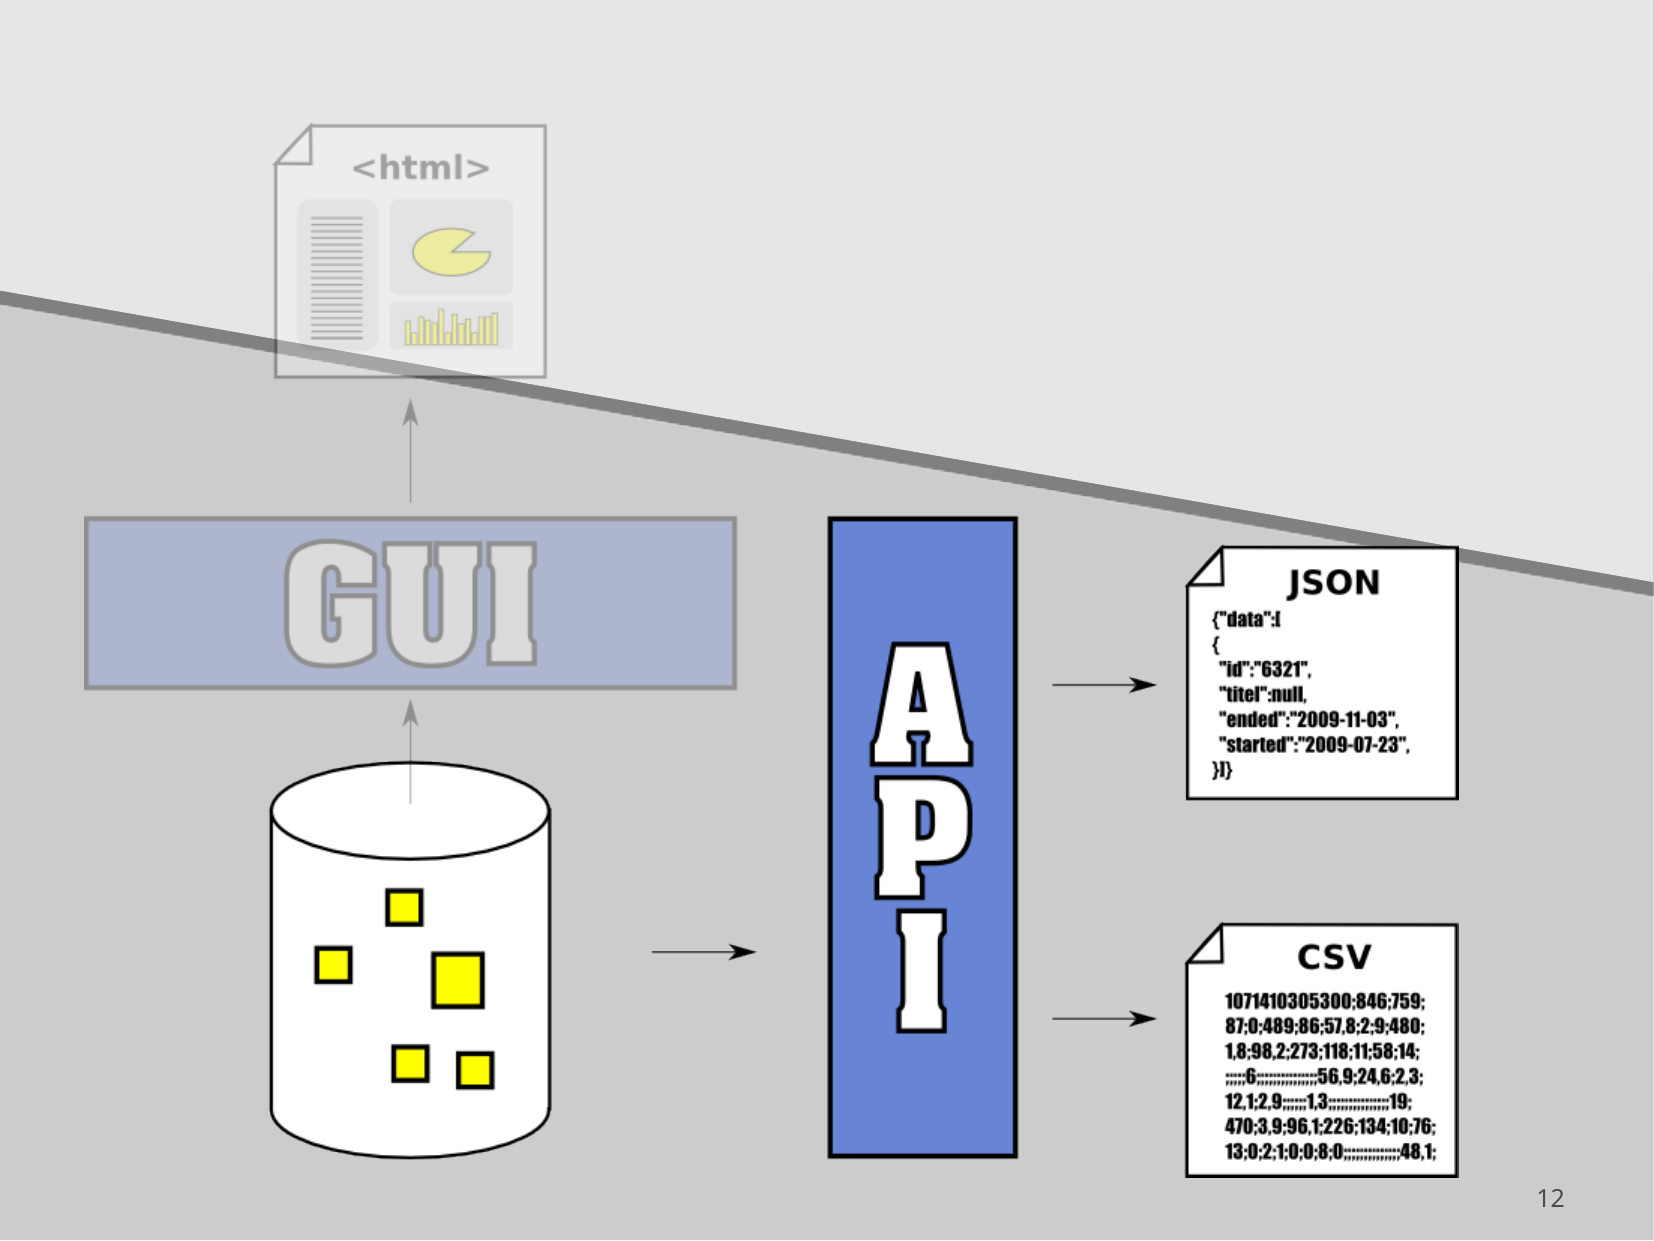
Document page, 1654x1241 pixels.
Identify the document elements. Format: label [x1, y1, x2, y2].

picture [84, 122, 1459, 1178]
